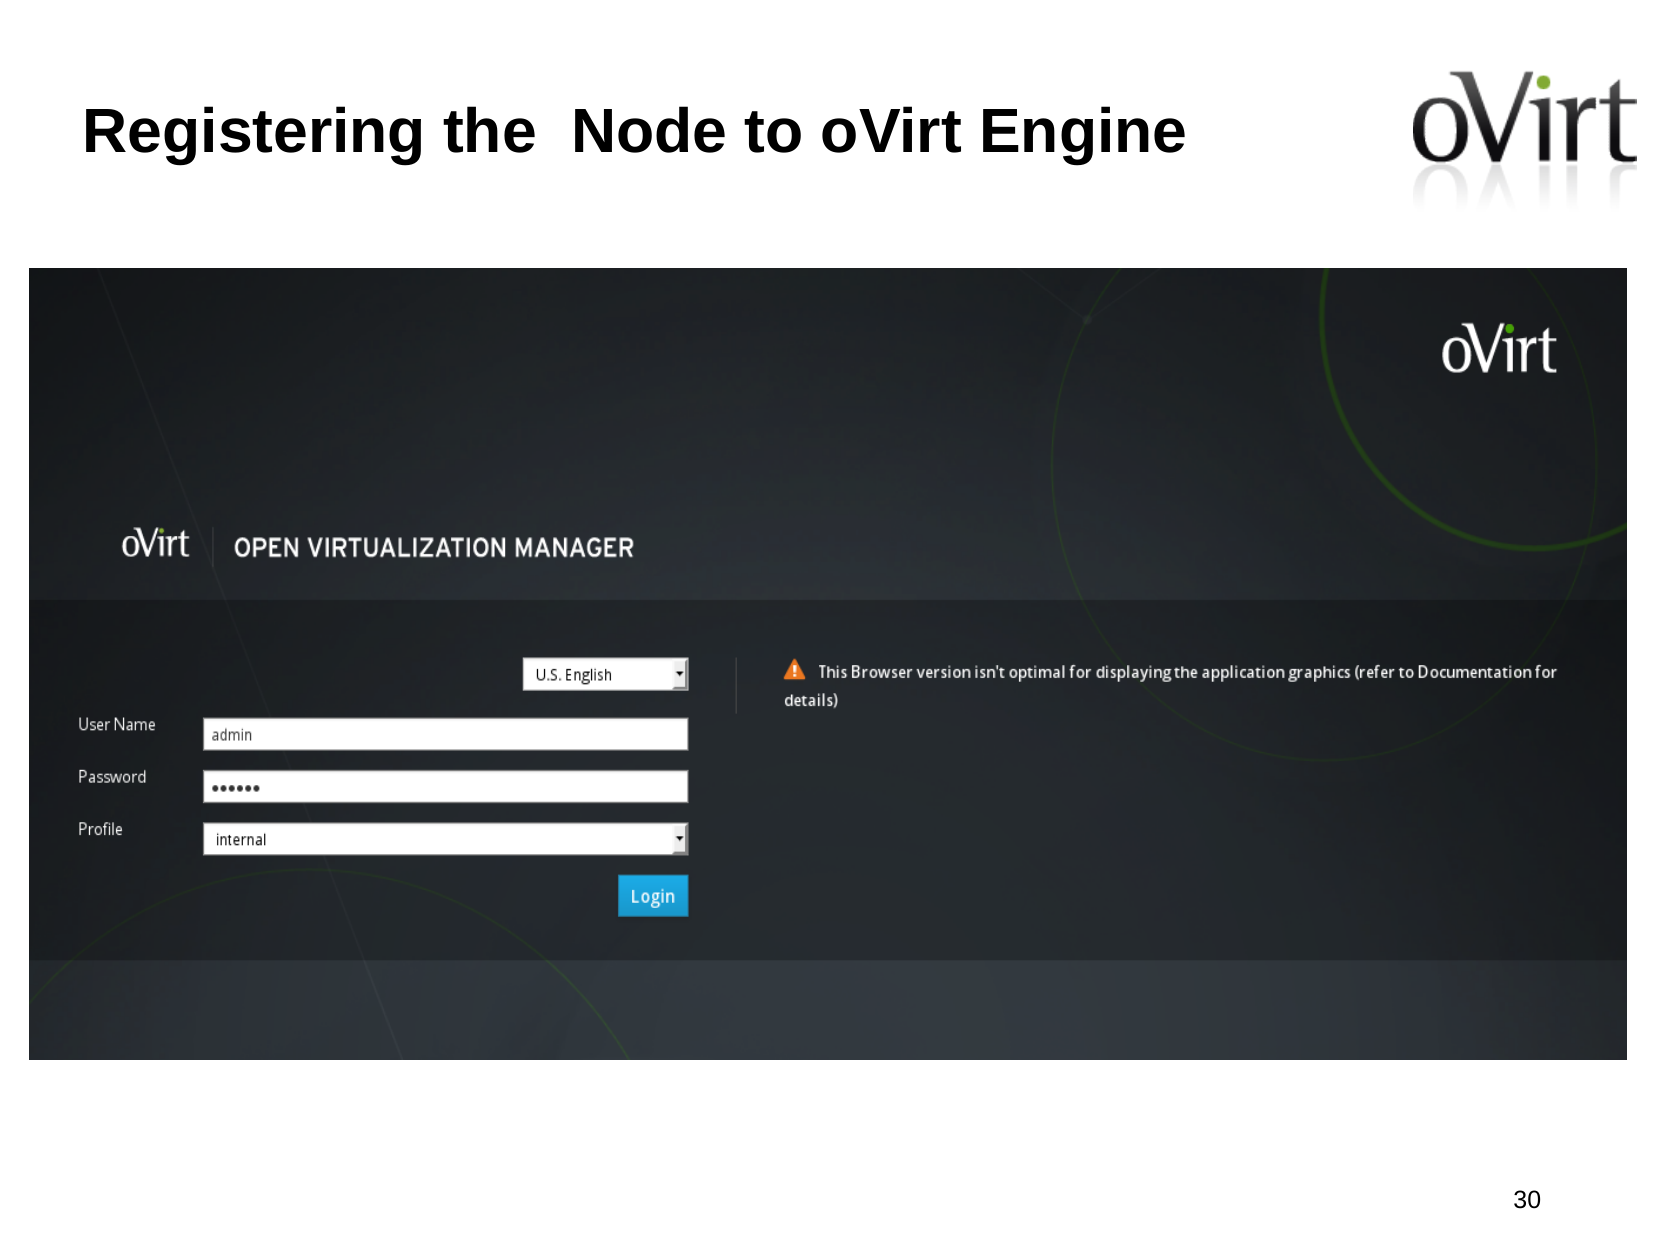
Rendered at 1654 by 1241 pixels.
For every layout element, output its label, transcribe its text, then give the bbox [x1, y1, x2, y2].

picture [1413, 63, 1637, 212]
title Registering the Node to oVirt Engine [82, 37, 1378, 226]
picture [29, 268, 1627, 1060]
